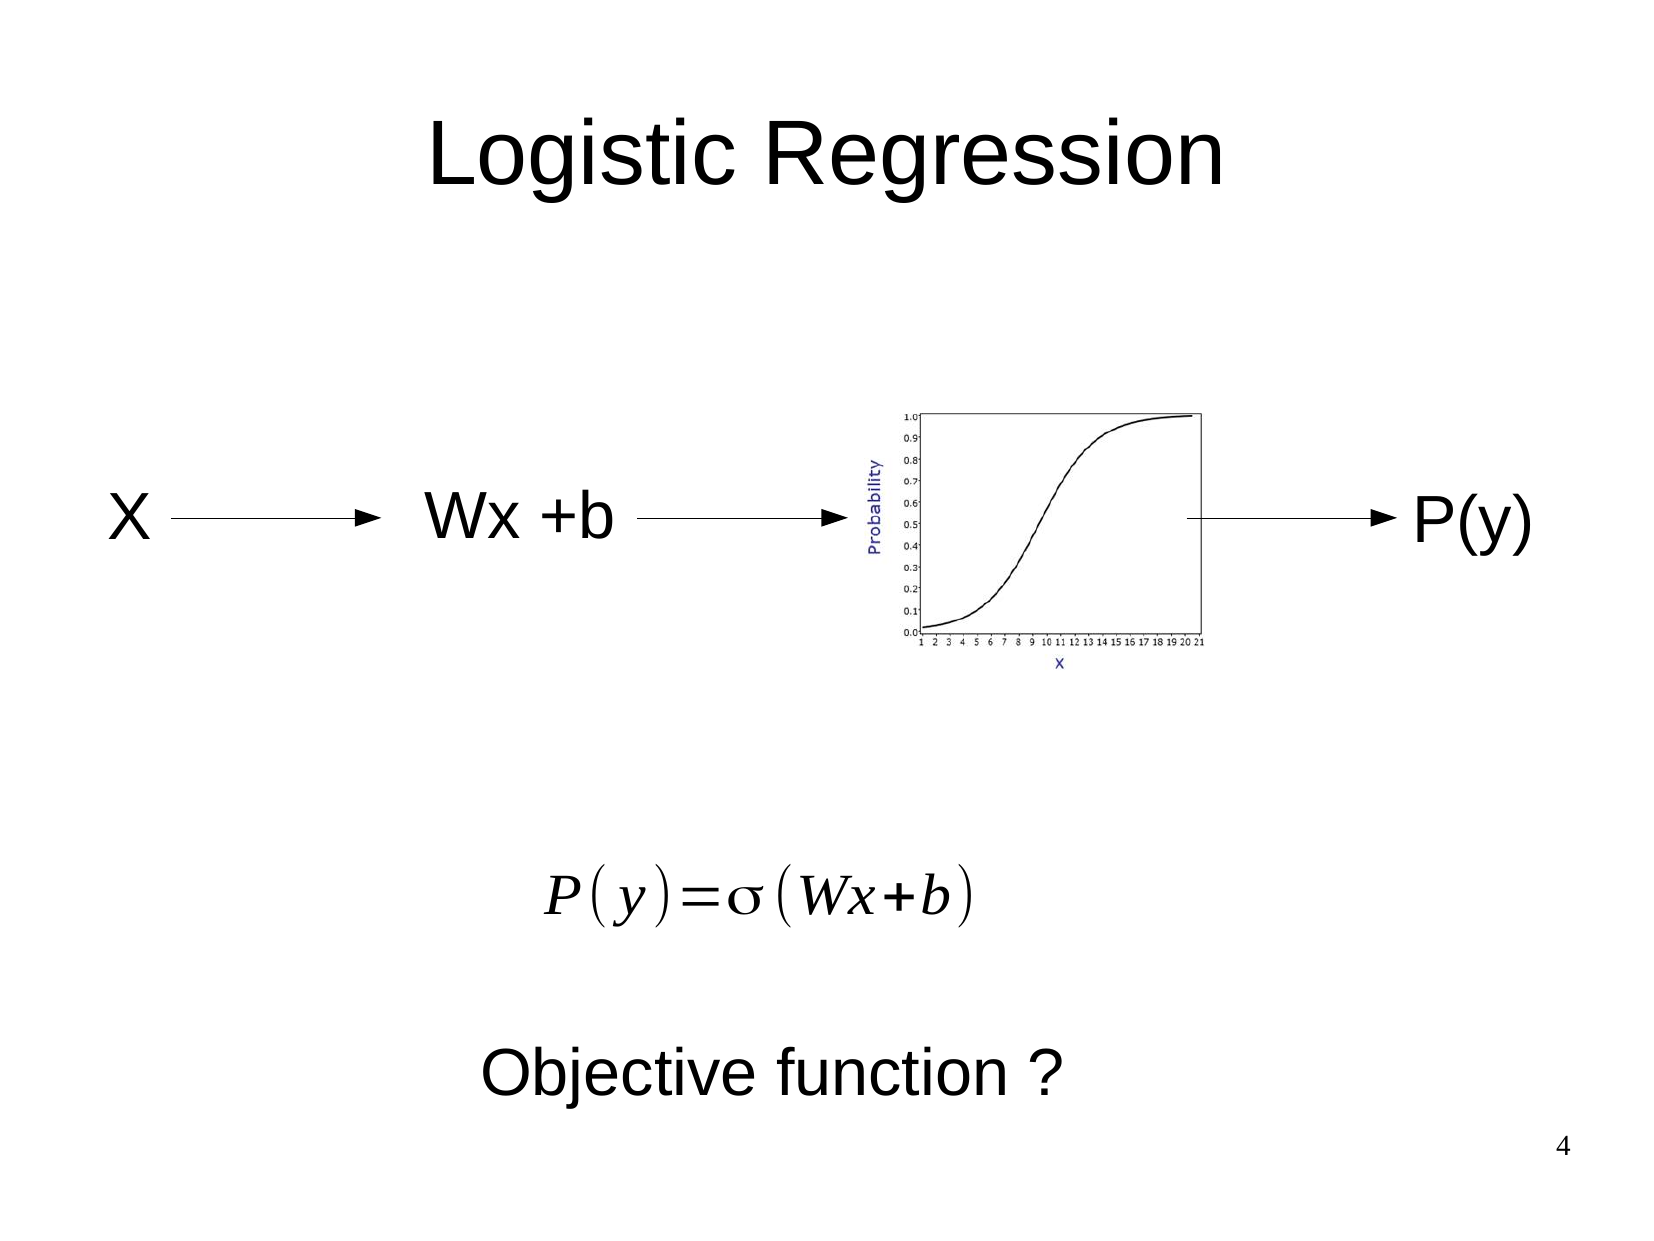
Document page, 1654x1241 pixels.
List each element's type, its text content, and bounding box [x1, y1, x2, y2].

text_box P(y) [1341, 481, 1596, 587]
list Wx +b [353, 477, 736, 623]
text_box Objective function ? [480, 1035, 1141, 1111]
text_box X [37, 478, 171, 569]
chart [525, 859, 993, 931]
picture [864, 397, 1210, 671]
title Logistic Regression [82, 49, 1571, 257]
